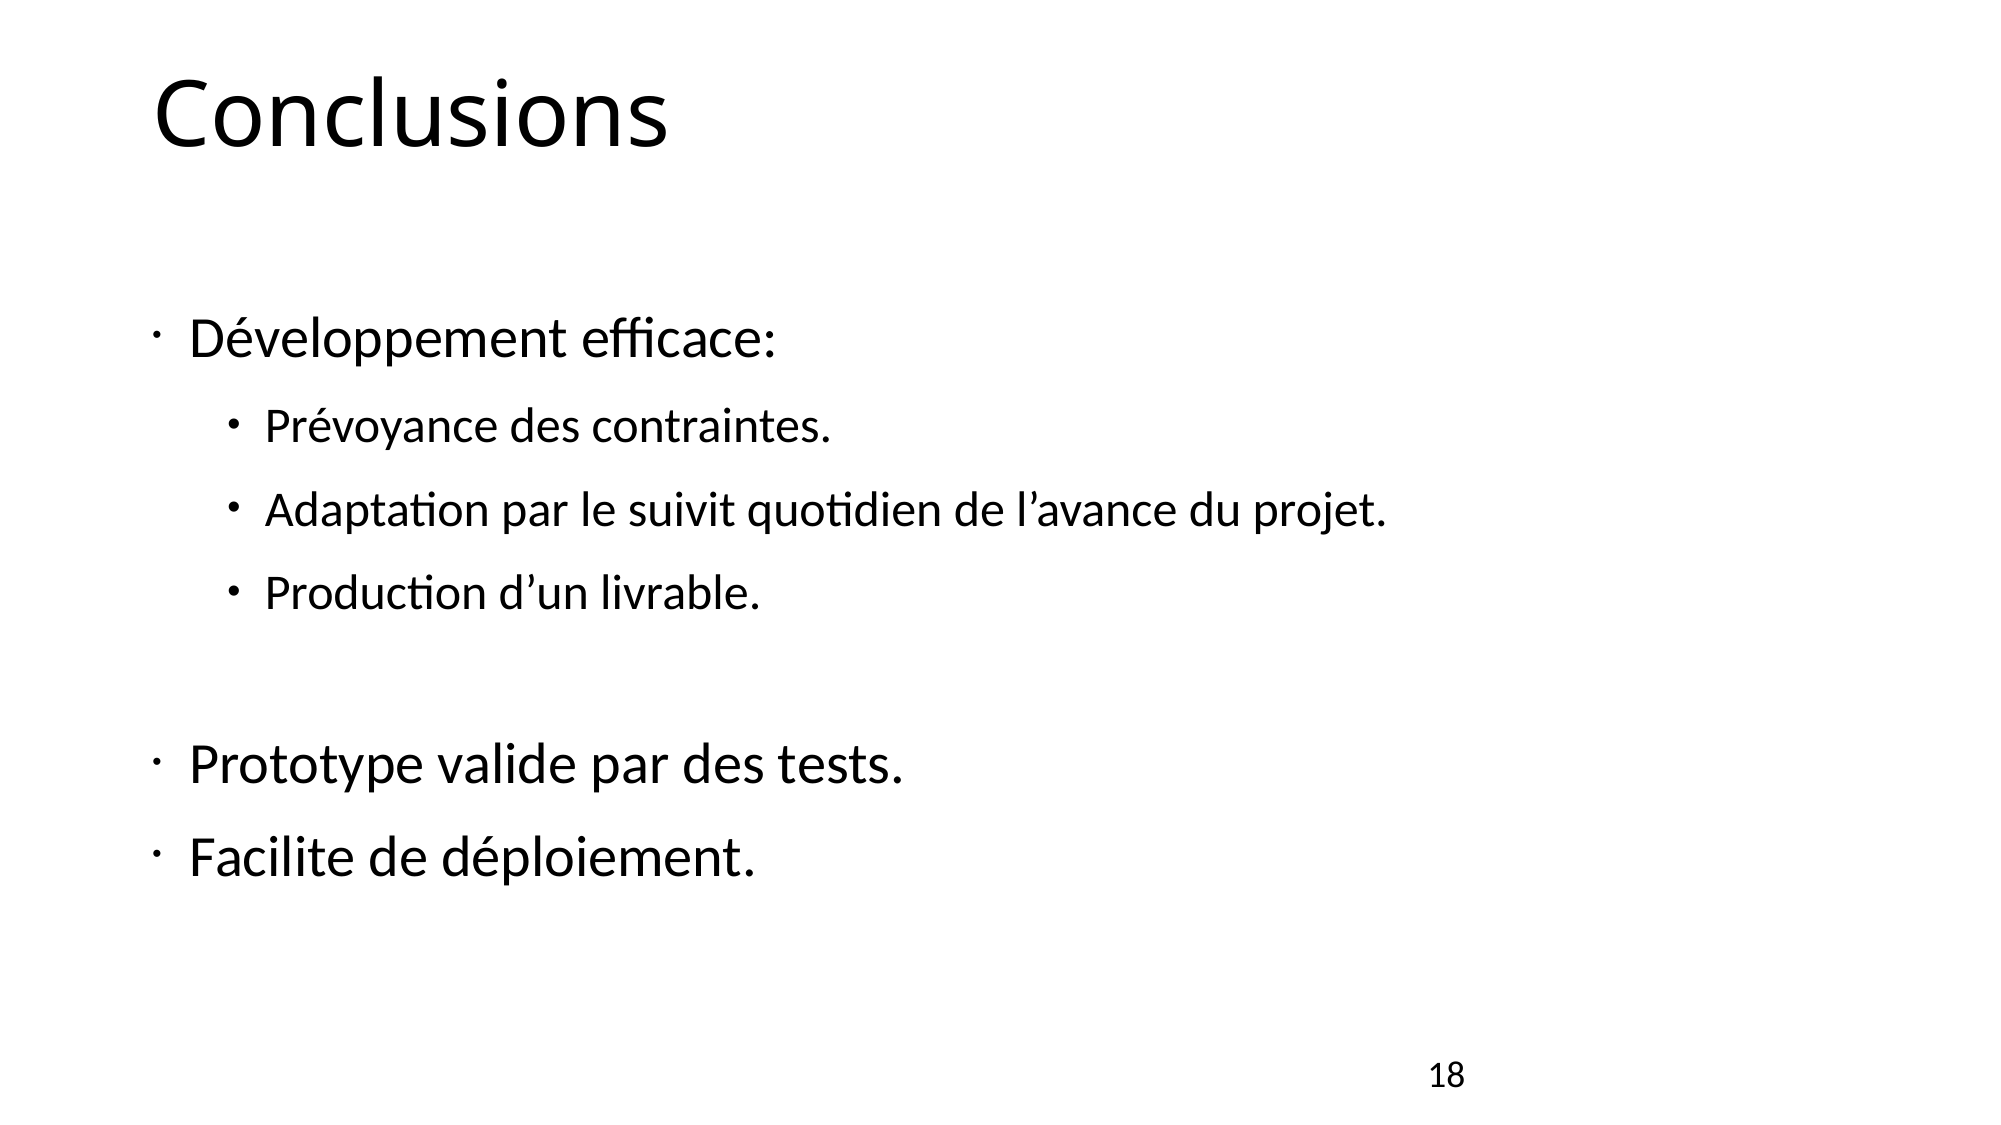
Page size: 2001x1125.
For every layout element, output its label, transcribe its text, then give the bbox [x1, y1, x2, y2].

list Développement efficace: Prévoyance des contraintes. Adaptation par le suivit quotidien de l’avance du projet. Production d’un livrable. Prototype valide par des tests. Facilite de déploiement. [137, 299, 1863, 1014]
slide_number 16 [1412, 1042, 1863, 1103]
title Conclusions [137, 59, 1863, 278]
